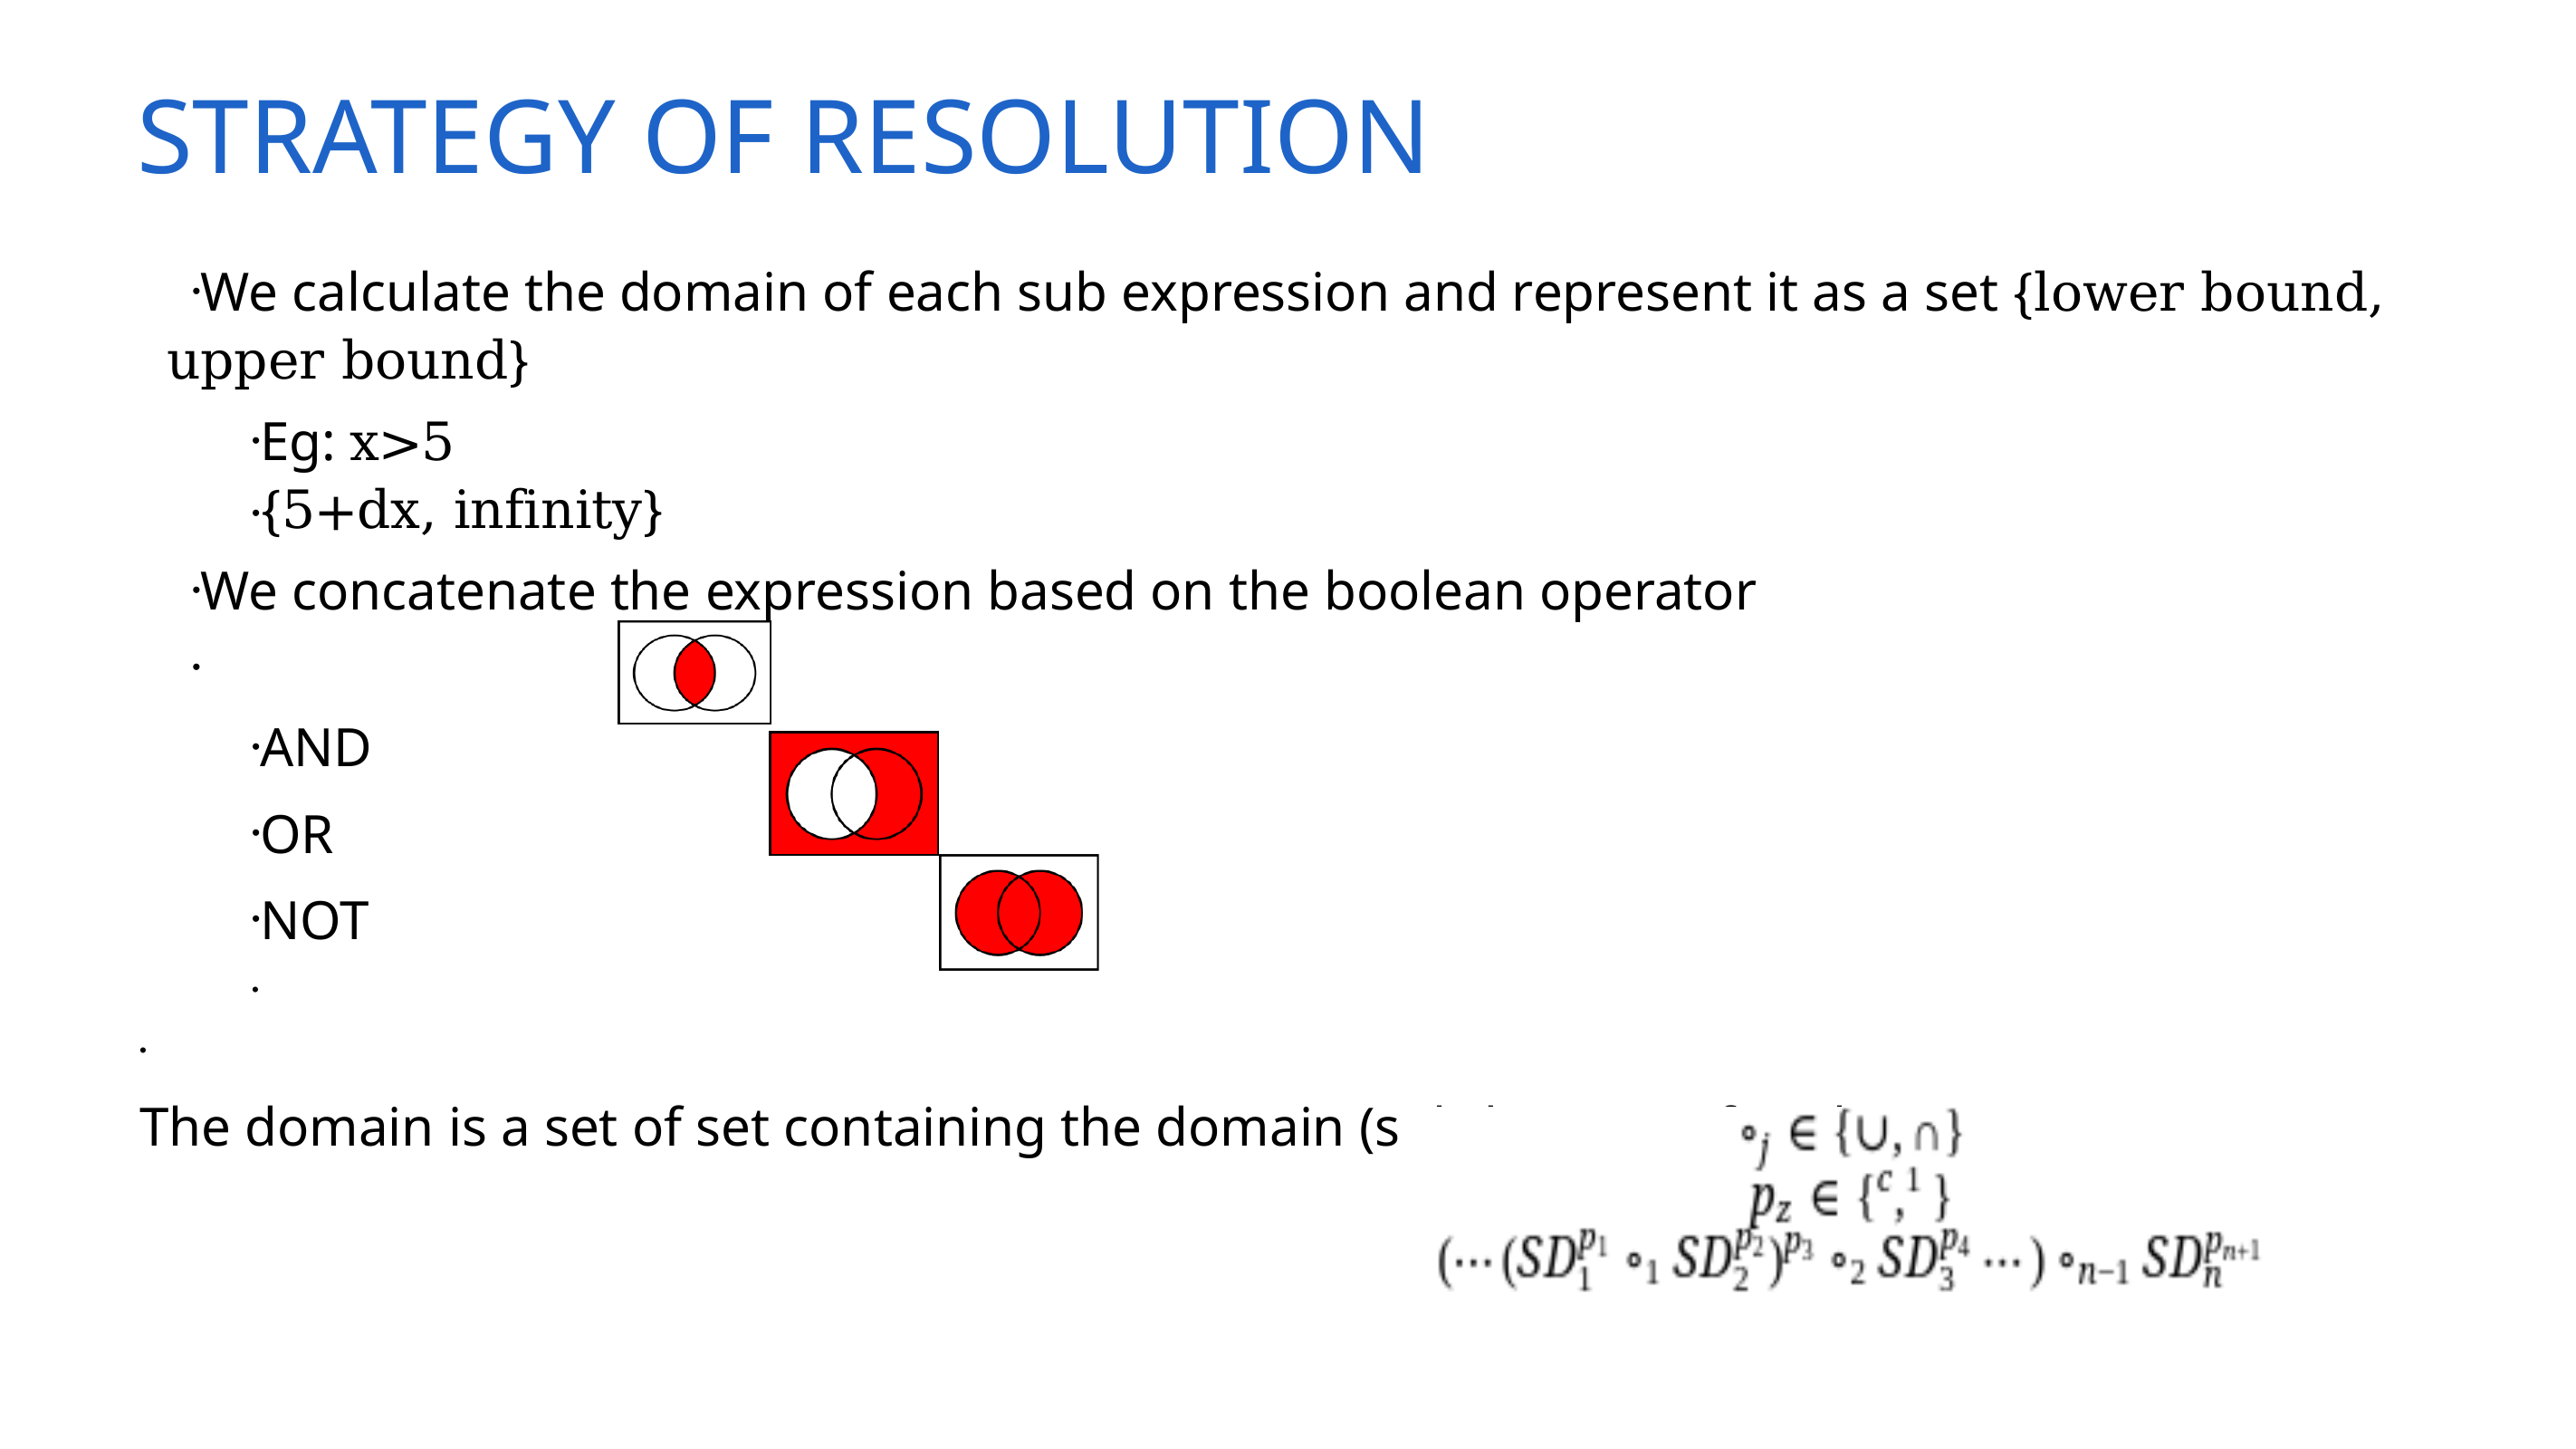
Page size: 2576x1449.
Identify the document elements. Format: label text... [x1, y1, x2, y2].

picture [1400, 1107, 2276, 1319]
picture [769, 731, 1109, 979]
list We calculate the domain of each sub expression and represent it as a set {lower bound, upper bound} Eg: x>5 {5+dx, infinity} We concatenate the expression based on the boolean operator AND OR NOT The domain is a set of set containing the domain (subdomain) of each expression [124, 234, 2456, 1229]
picture [618, 620, 771, 724]
title STRATEGY OF RESOLUTION [123, 76, 2456, 206]
